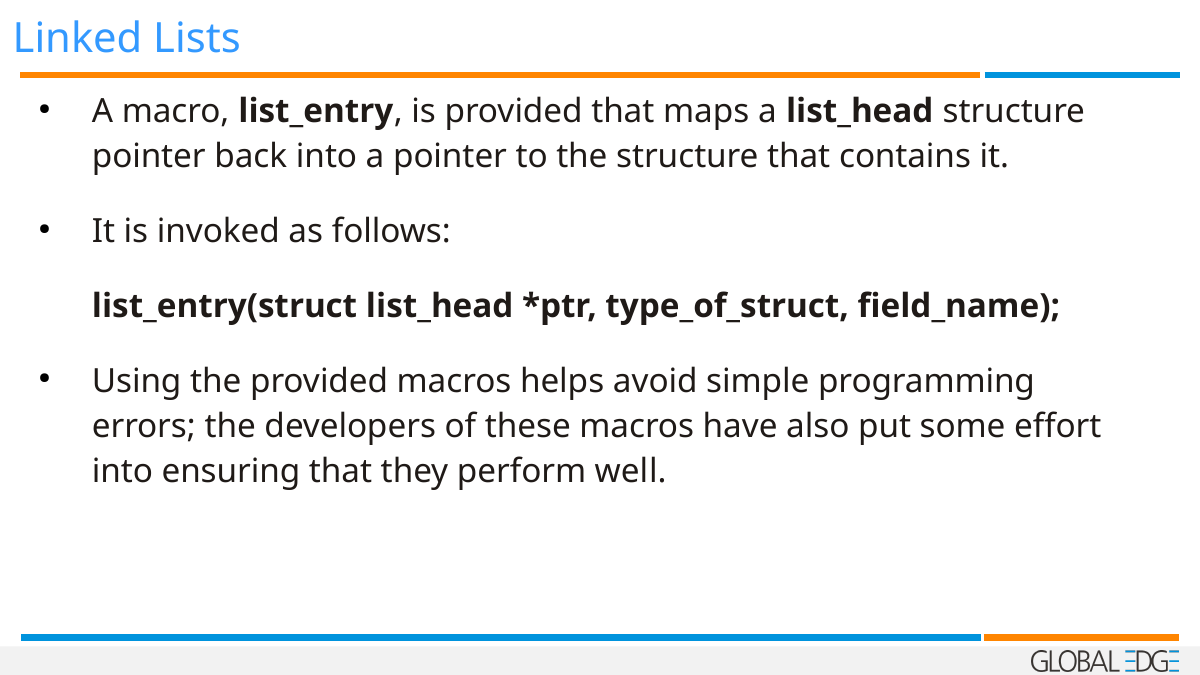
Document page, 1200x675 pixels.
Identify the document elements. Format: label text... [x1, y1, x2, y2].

list A macro, list_entry, is provided that maps a list_head structure pointer back into a pointer to the structure that contains it. It is invoked as follows: list_entry(struct list_head *ptr, type_of_struct, field_name); Using the provided macros helps avoid simple programming errors; the developers of these macros have also put some effort into ensuring that they perform well. [21, 86, 1146, 627]
picture [1031, 650, 1179, 672]
title Linked Lists [12, 9, 1088, 63]
